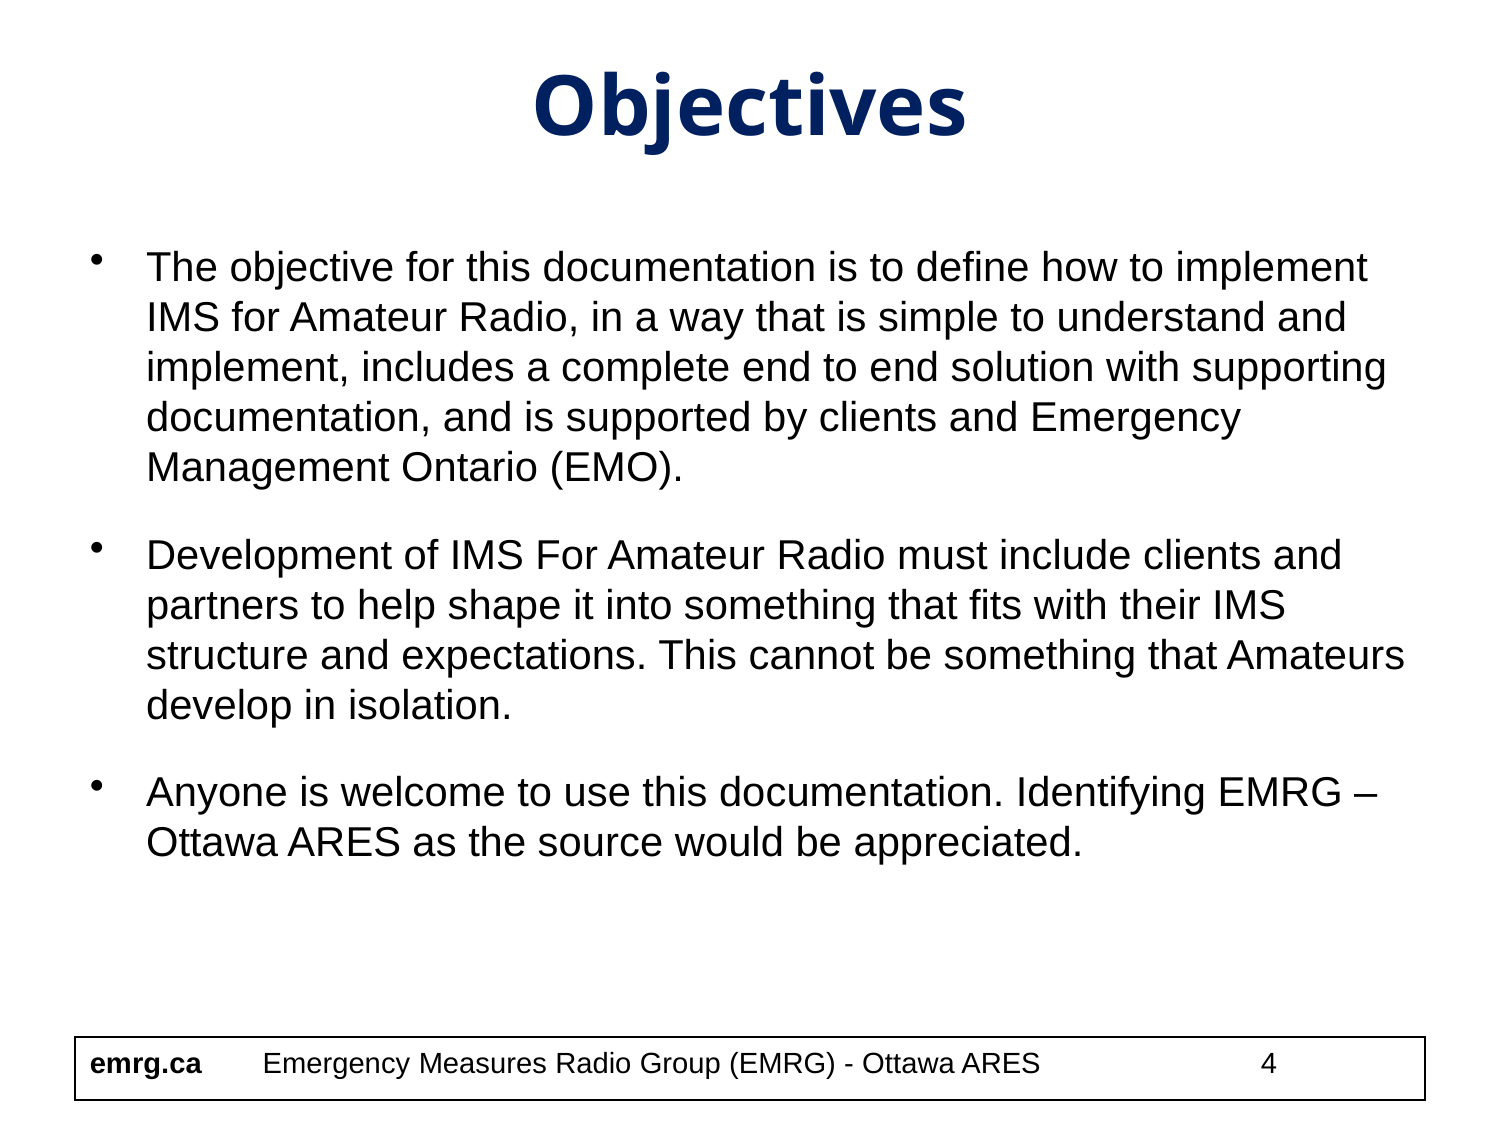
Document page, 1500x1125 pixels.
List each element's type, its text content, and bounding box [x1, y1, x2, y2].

slide_number <number> [1246, 1038, 1425, 1103]
text_box The objective for this documentation is to define how to implement IMS for Amateur Radio, in a way that is simple to understand and implement, includes a complete end to end solution with supporting documentation, and is supported by clients and Emergency Management Ontario (EMO). Development of IMS For Amateur Radio must include clients and partners to help shape it into something that fits with their IMS structure and expectations. This cannot be something that Amateurs develop in isolation. Anyone is welcome to use this documentation. Identifying EMRG – Ottawa ARES as the source would be appreciated. [74, 232, 1425, 1038]
text_box Objectives [74, 45, 1425, 232]
footer Emergency Measures Radio Group (EMRG) - Ottawa ARES [247, 1038, 1238, 1103]
